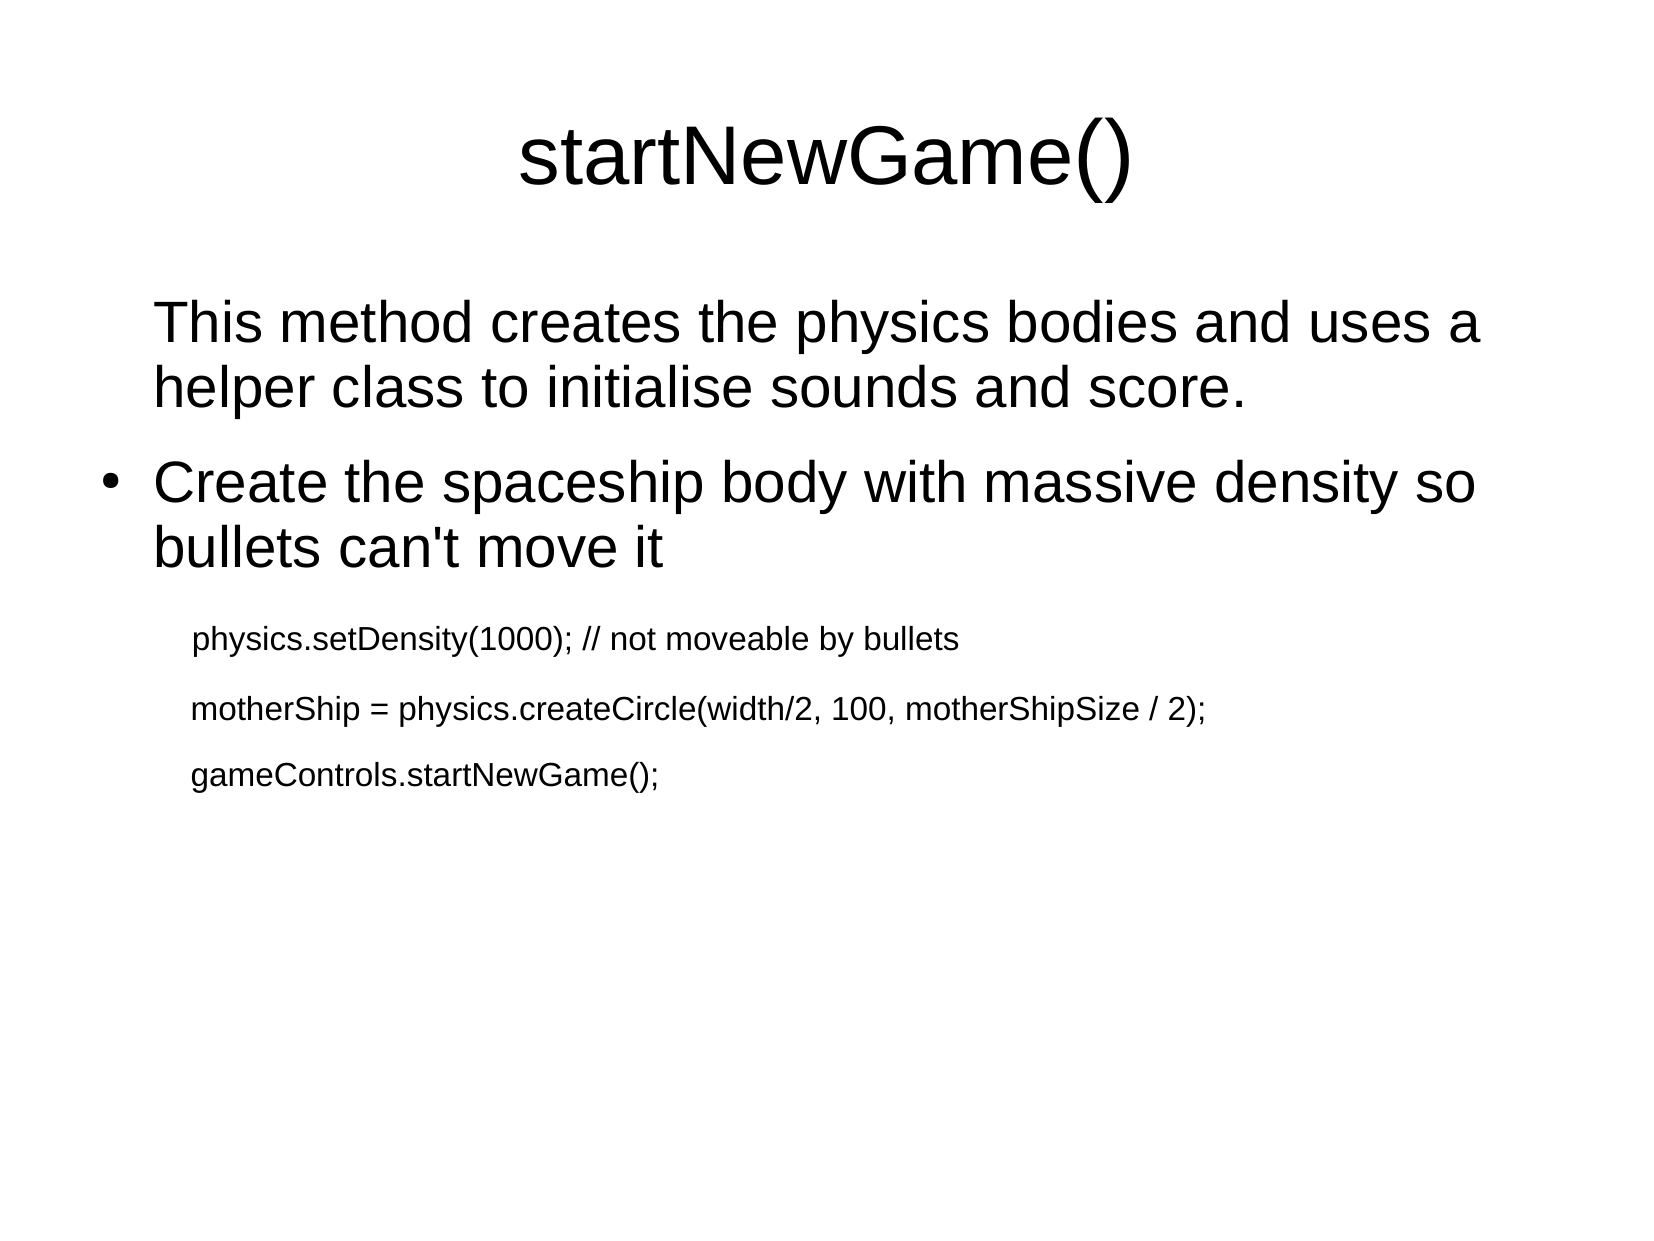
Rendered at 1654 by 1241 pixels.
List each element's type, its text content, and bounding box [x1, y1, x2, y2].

title startNewGame() [82, 49, 1571, 257]
list This method creates the physics bodies and uses a helper class to initialise sounds and score. Create the spaceship body with massive density so bullets can't move it physics.setDensity(1000); // not moveable by bullets motherShip = physics.createCircle(width/2, 100, motherShipSize / 2); gameControls.startNewGame(); [82, 290, 1538, 1010]
